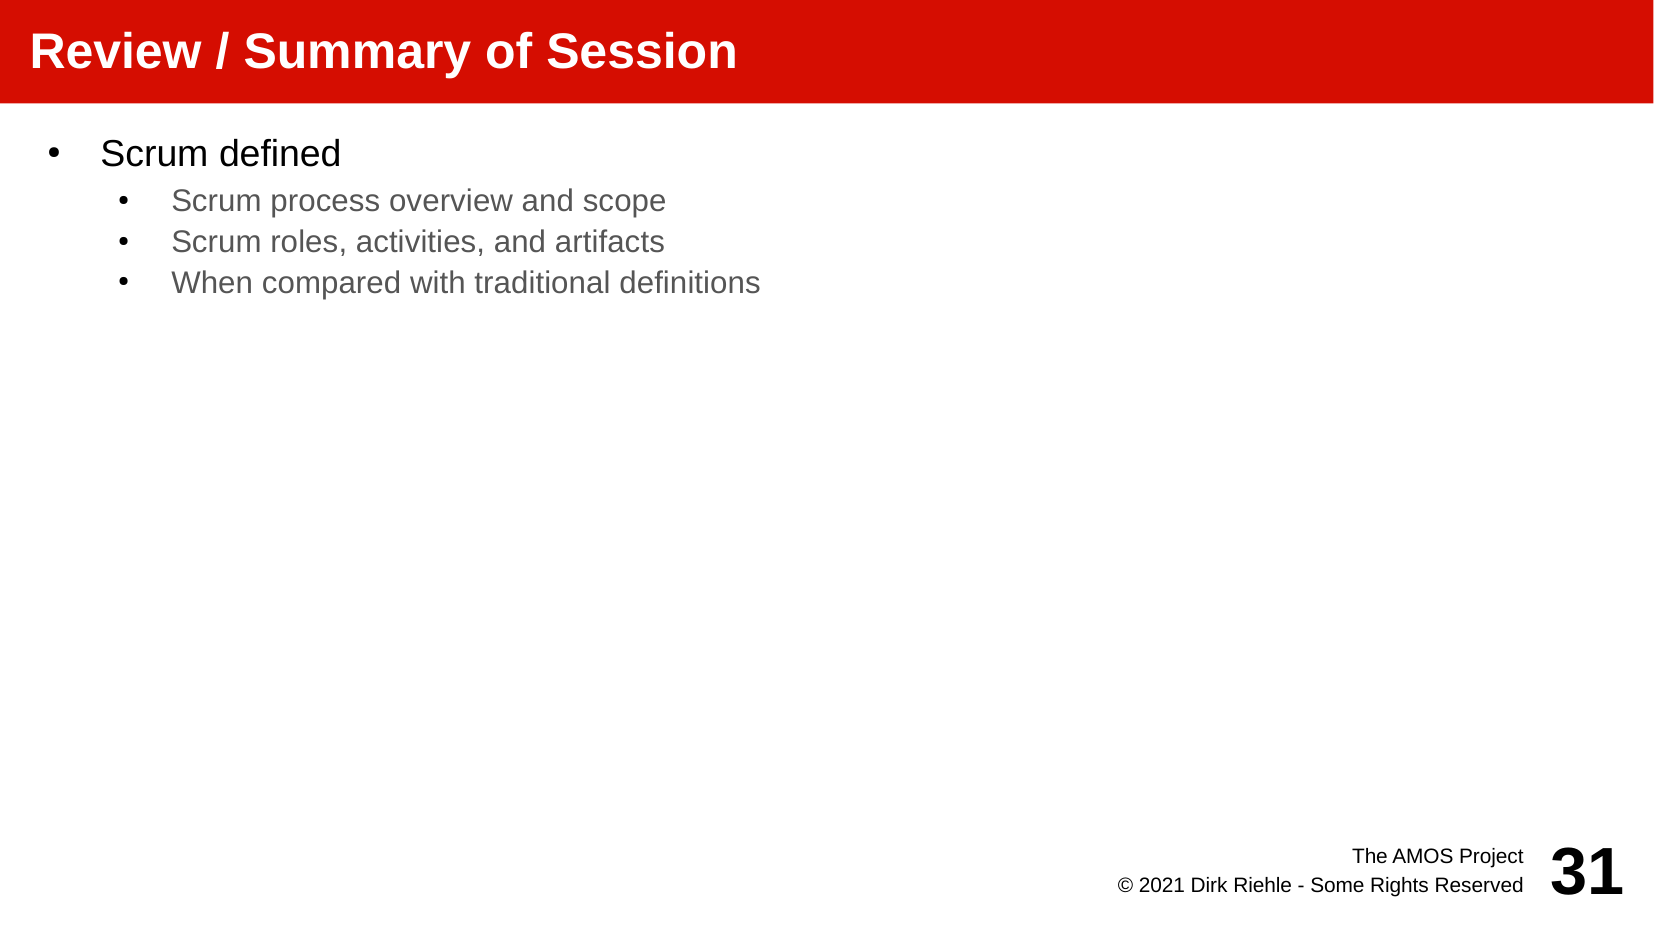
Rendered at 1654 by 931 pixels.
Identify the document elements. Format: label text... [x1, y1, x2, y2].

title Review / Summary of Session [0, 0, 1654, 104]
list Scrum defined Scrum process overview and scope Scrum roles, activities, and artifacts When compared with traditional definitions [29, 132, 1625, 813]
